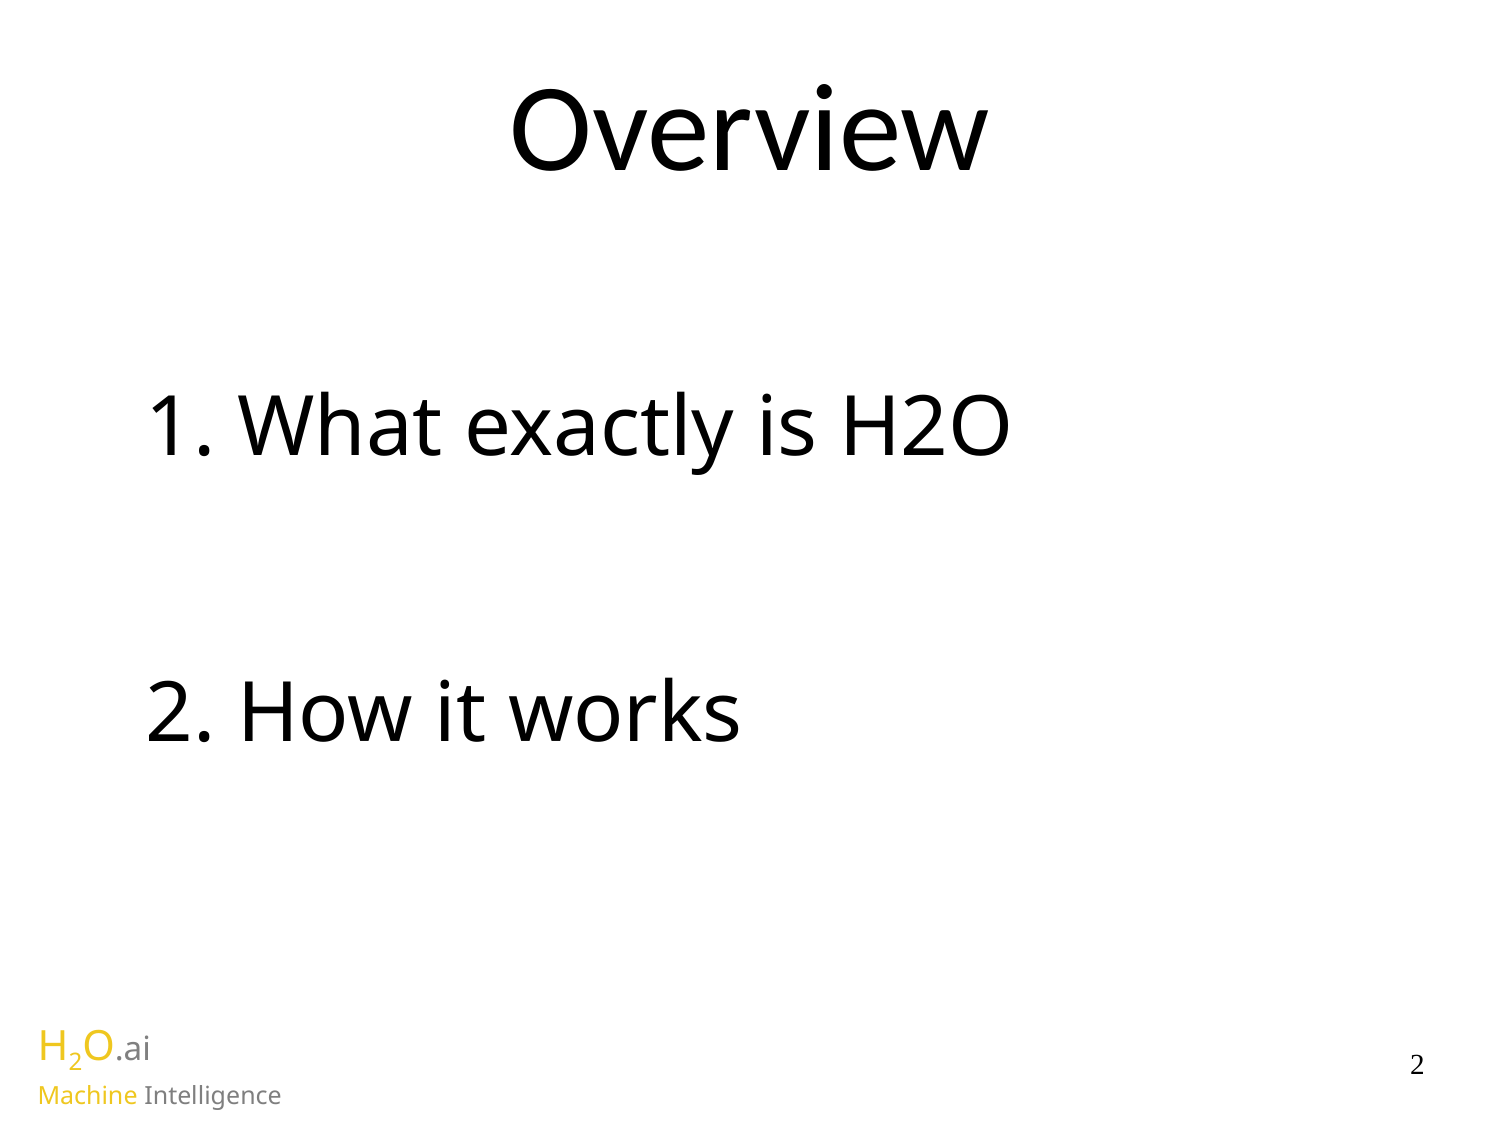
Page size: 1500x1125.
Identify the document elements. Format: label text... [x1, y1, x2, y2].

list 1. What exactly is H2O 2. How it works [75, 262, 1425, 1125]
title Overview [75, 15, 1425, 262]
